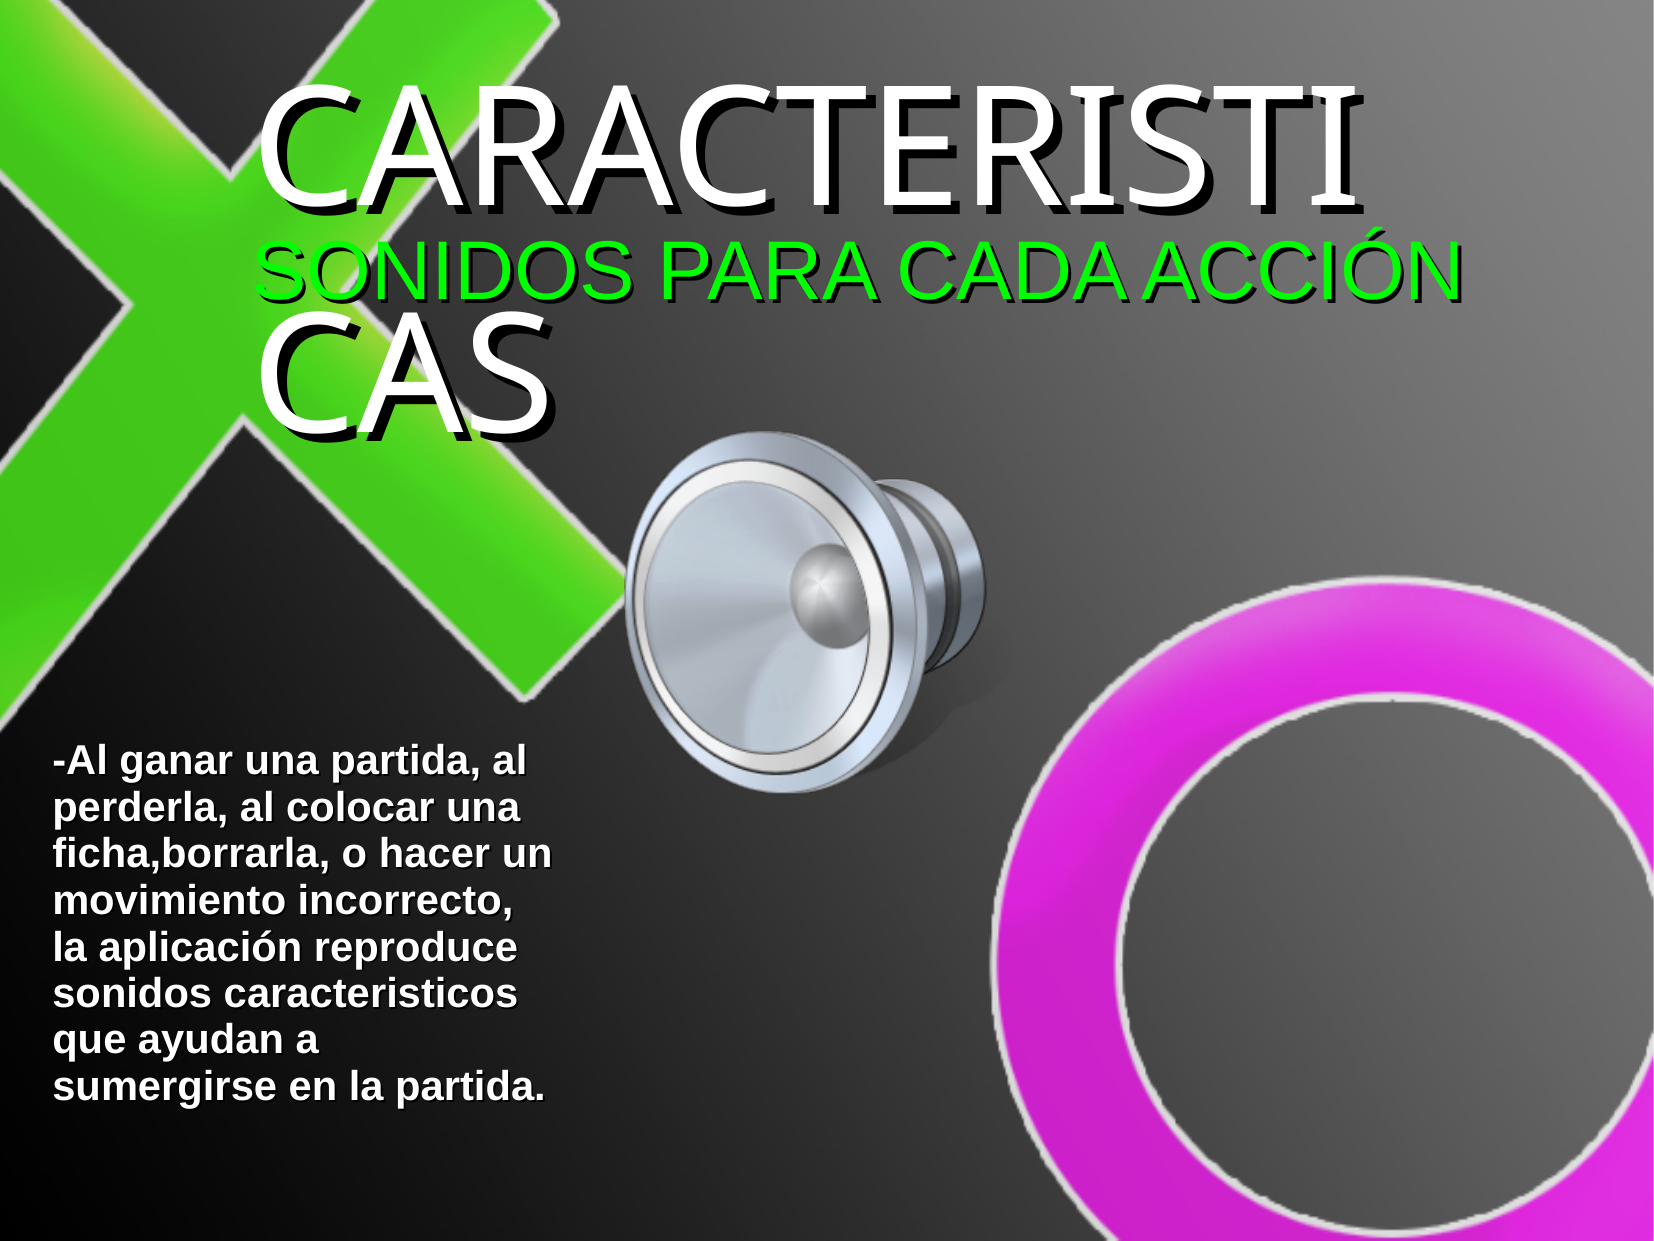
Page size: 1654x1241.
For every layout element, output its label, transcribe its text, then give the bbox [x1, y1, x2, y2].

text_box -Al ganar una partida, al perderla, al colocar una ficha,borrarla, o hacer un movimiento incorrecto, la aplicación reproduce sonidos caracteristicos que ayudan a sumergirse en la partida. [37, 729, 570, 1125]
text_box SONIDOS PARA CADA ACCIÓN [236, 216, 1536, 325]
text_box CARACTERISTICAS [236, 19, 1469, 216]
picture [0, 0, 1654, 1241]
